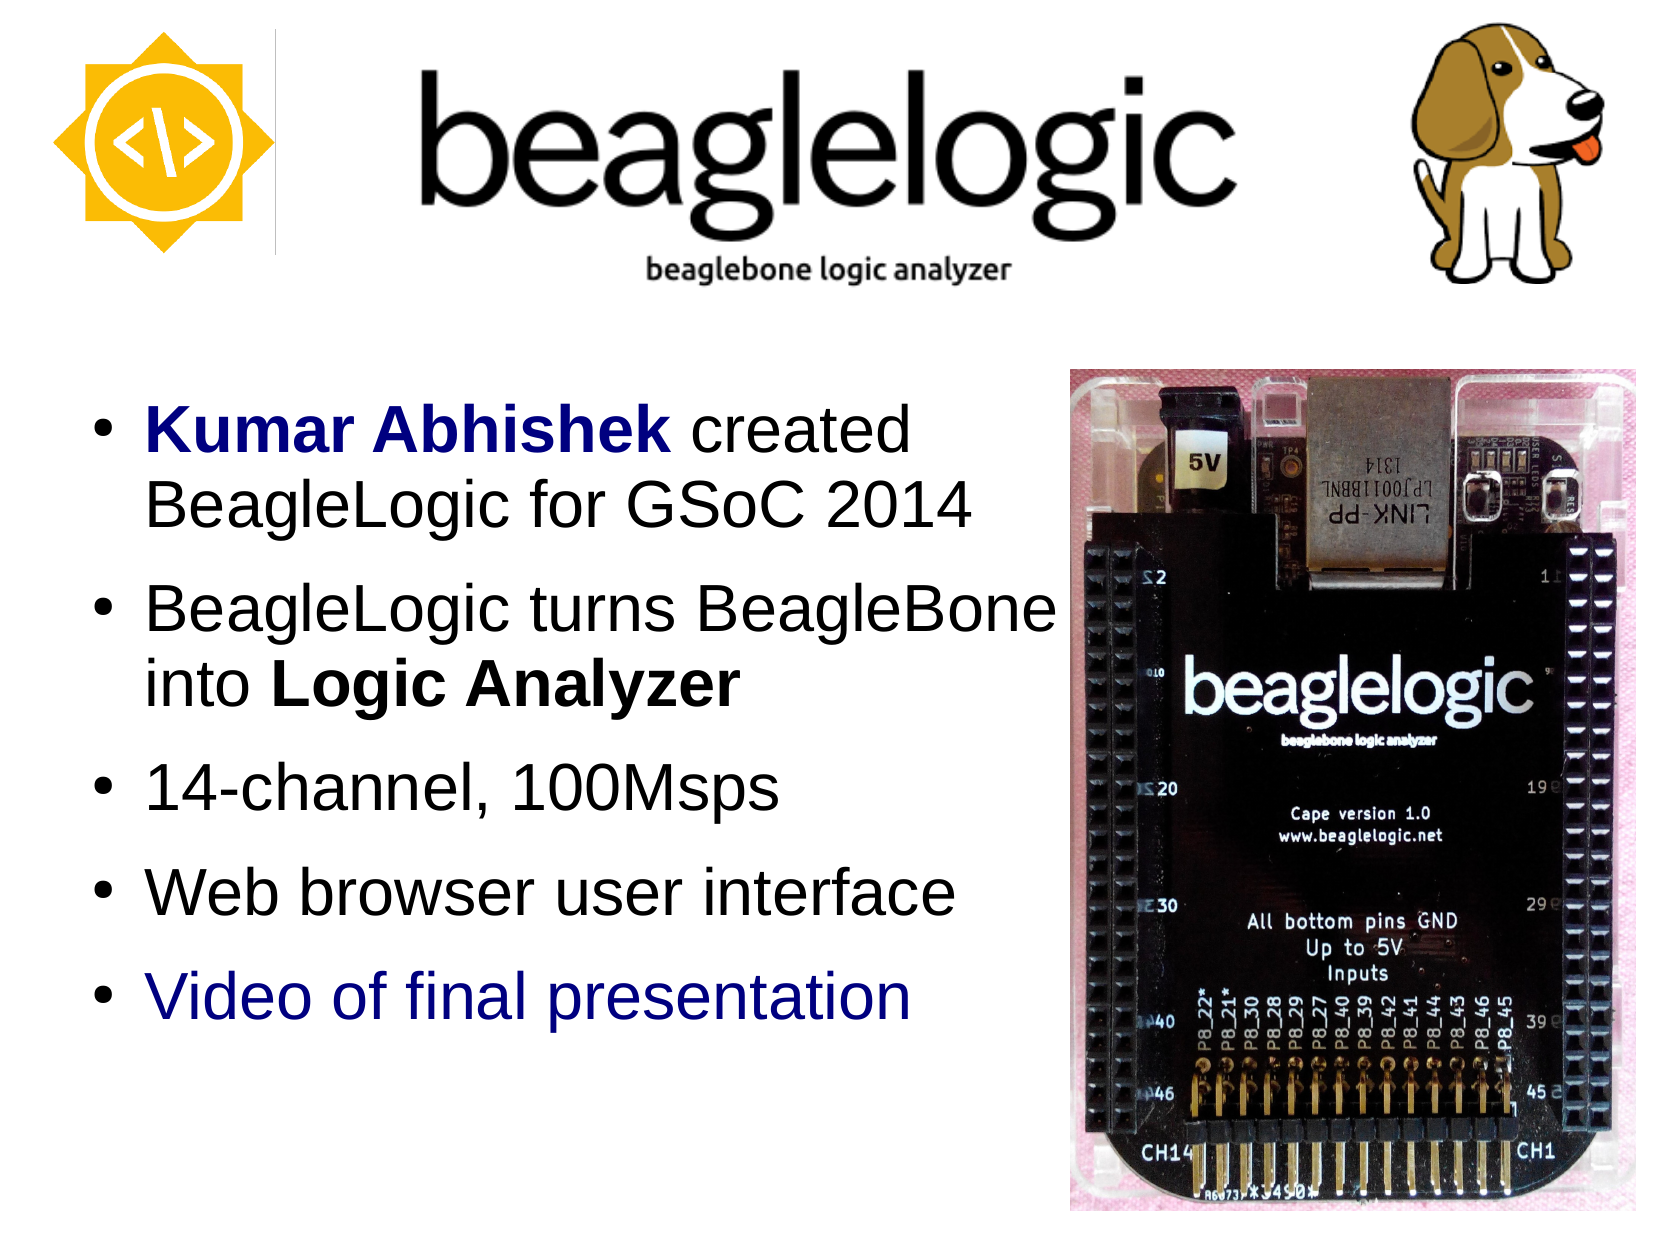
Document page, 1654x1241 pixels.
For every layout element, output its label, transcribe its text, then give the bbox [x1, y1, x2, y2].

picture [1070, 369, 1636, 1211]
picture [1391, 22, 1608, 284]
picture [317, 23, 1359, 304]
picture [50, 29, 276, 255]
list Kumar Abhishek created BeagleLogic for GSoC 2014 BeagleLogic turns BeagleBone into Logic Analyzer 14-channel, 100Msps Web browser user interface Video of final presentation [73, 392, 1281, 1241]
